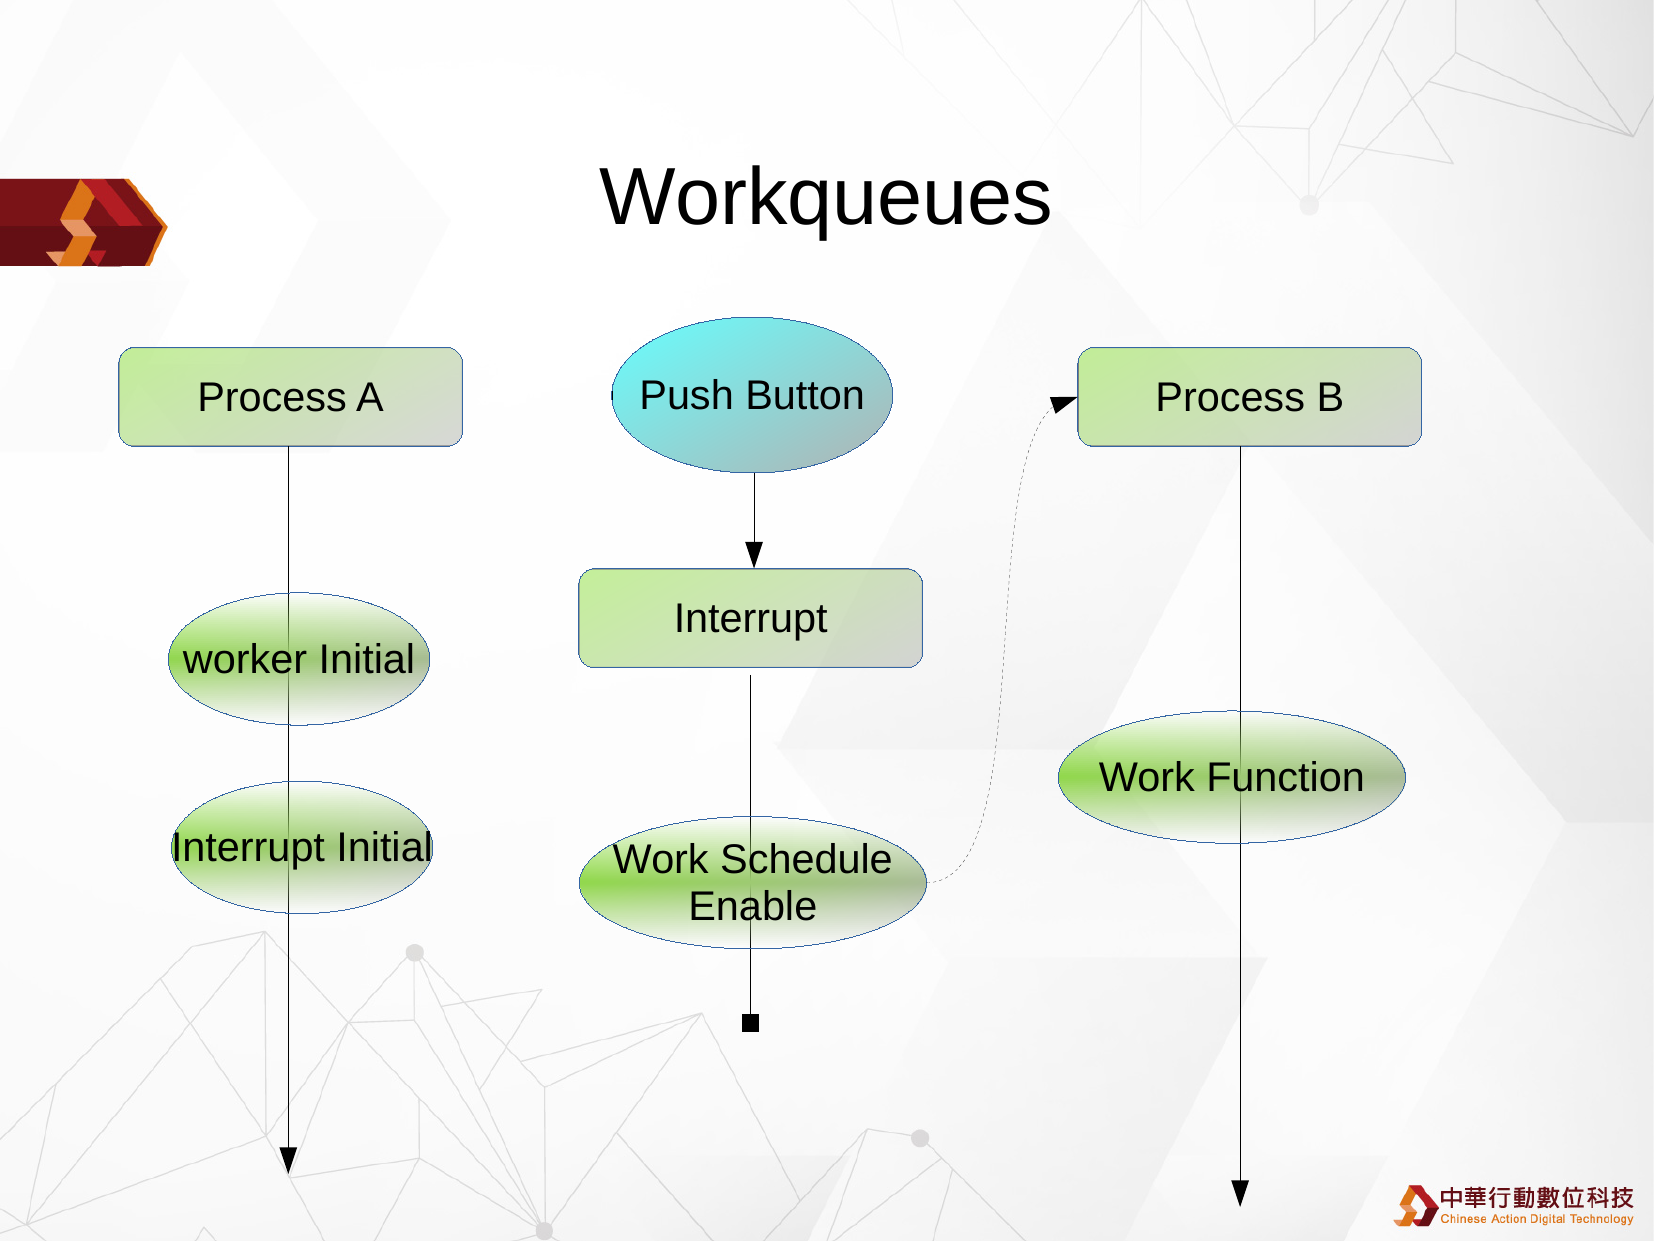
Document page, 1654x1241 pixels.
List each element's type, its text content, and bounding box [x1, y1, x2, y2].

text_box Interrupt Initial [171, 781, 433, 914]
picture [0, 0, 1654, 1241]
text_box Work Function [1058, 710, 1406, 844]
text_box Process B [1077, 347, 1422, 447]
text_box Process A [118, 347, 463, 447]
text_box Push Button [611, 317, 893, 473]
text_box Interrupt [578, 568, 923, 668]
text_box worker Initial [168, 592, 430, 726]
text_box Work Schedule Enable [579, 816, 927, 949]
title Workqueues [118, 112, 1506, 281]
